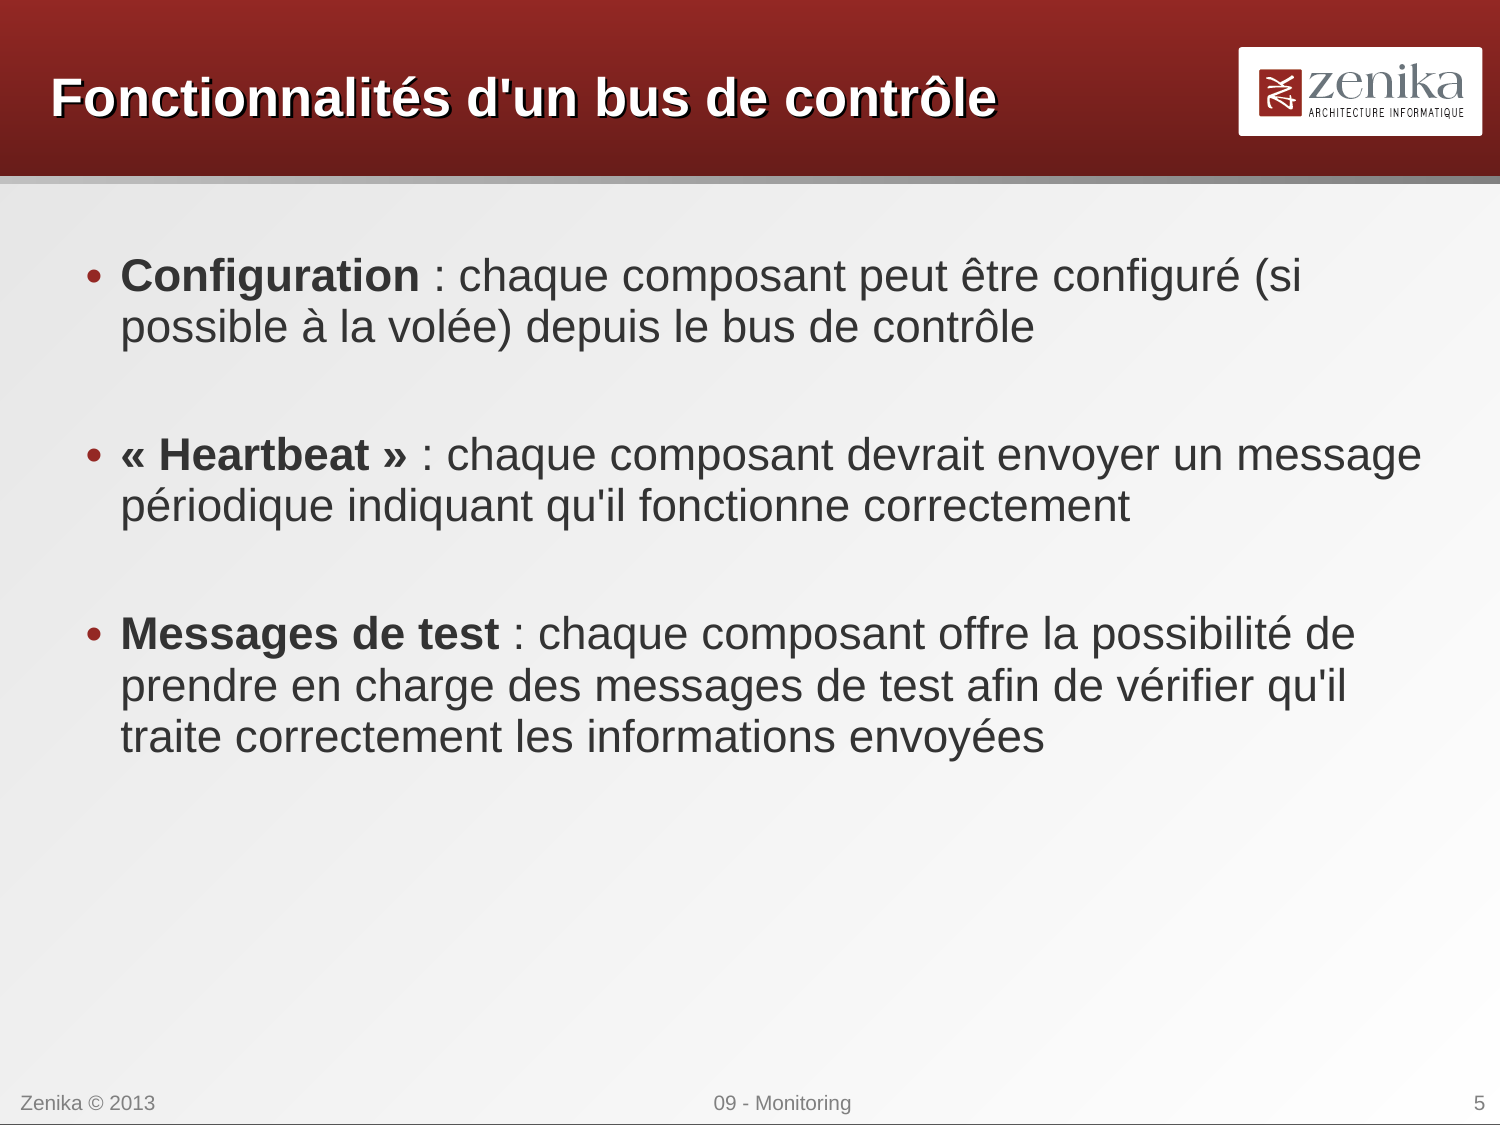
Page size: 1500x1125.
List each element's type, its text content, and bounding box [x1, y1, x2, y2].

picture [1257, 58, 1464, 125]
list Configuration : chaque composant peut être configuré (si possible à la volée) depuis le bus de contrôle « Heartbeat » : chaque composant devrait envoyer un message périodique indiquant qu'il fonctionne correctement Messages de test : chaque composant offre la possibilité de prendre en charge des messages de test afin de vérifier qu'il traite correctement les informations envoyées [50, 249, 1435, 1064]
title Fonctionnalités d'un bus de contrôle [50, 15, 1206, 180]
